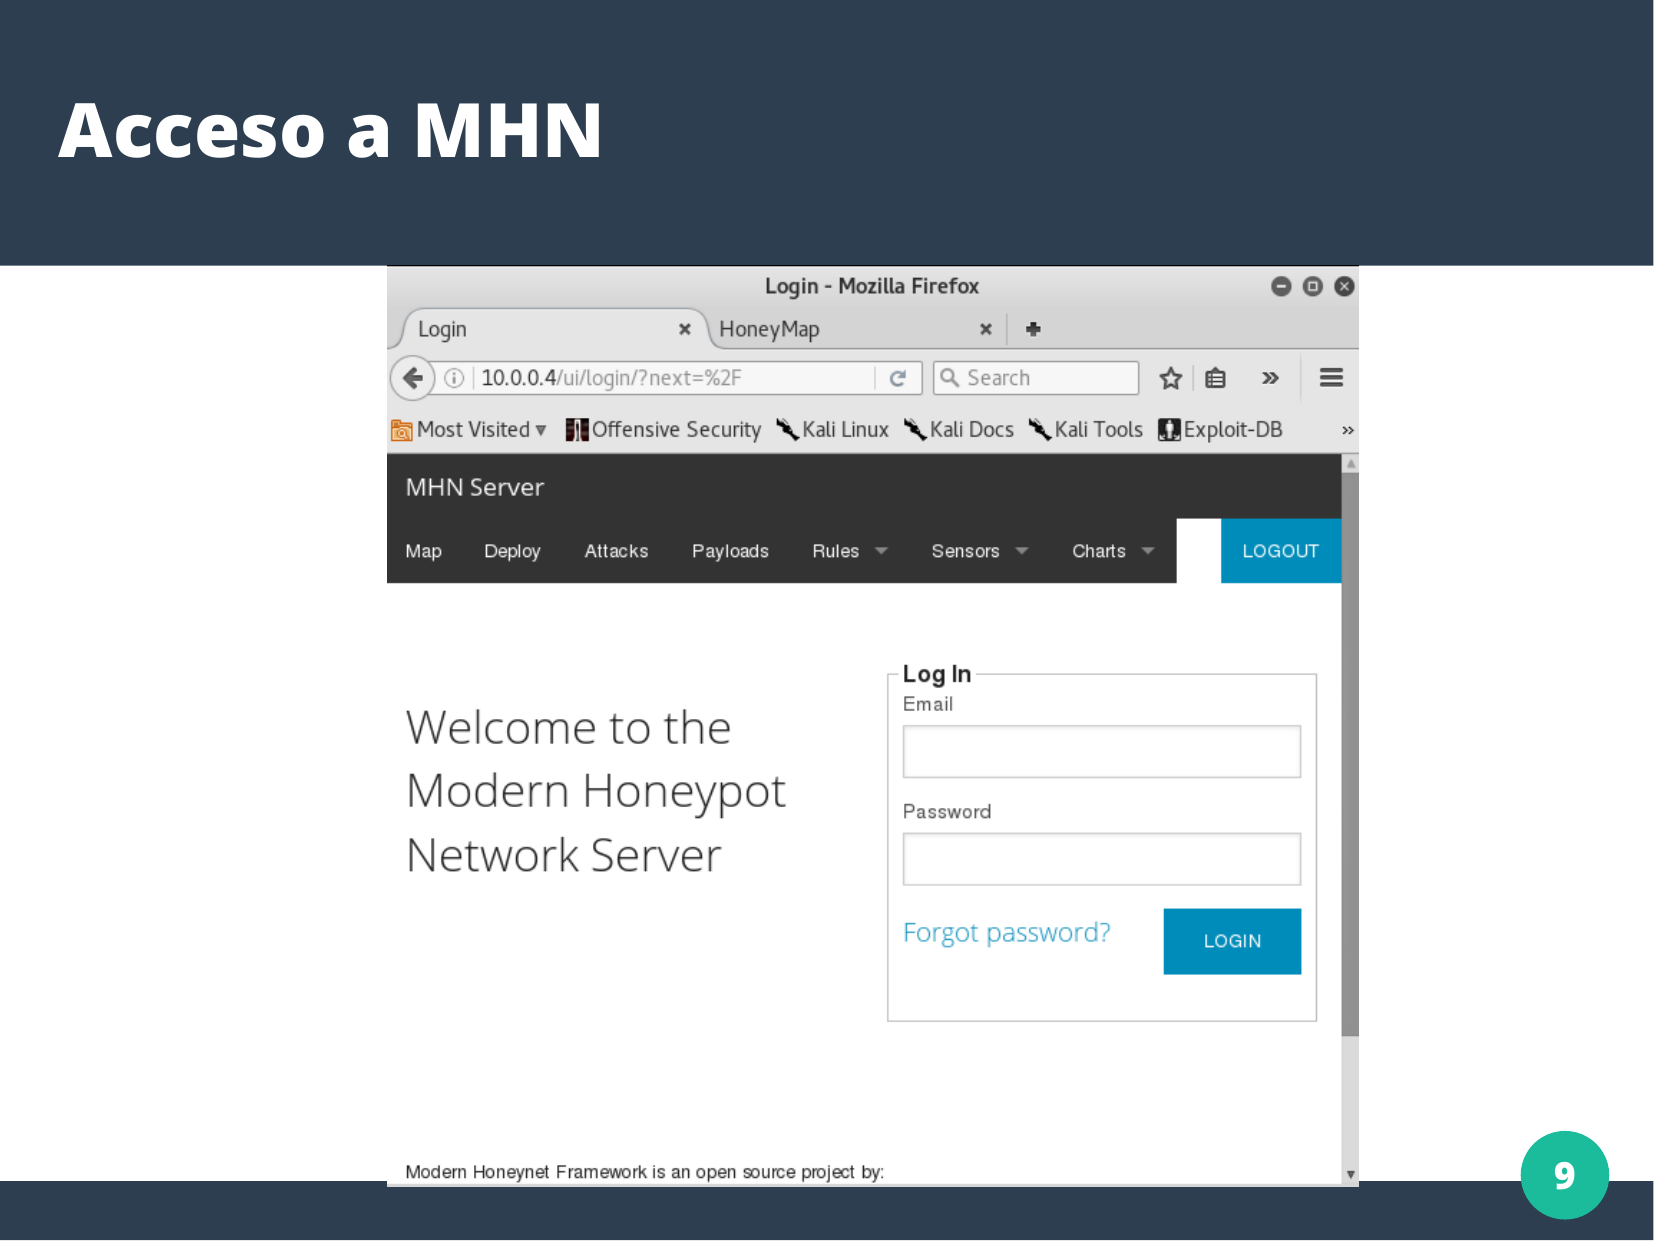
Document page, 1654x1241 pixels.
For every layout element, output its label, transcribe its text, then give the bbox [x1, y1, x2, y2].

picture [387, 265, 1359, 1187]
title Acceso a MHN [59, 49, 1595, 207]
